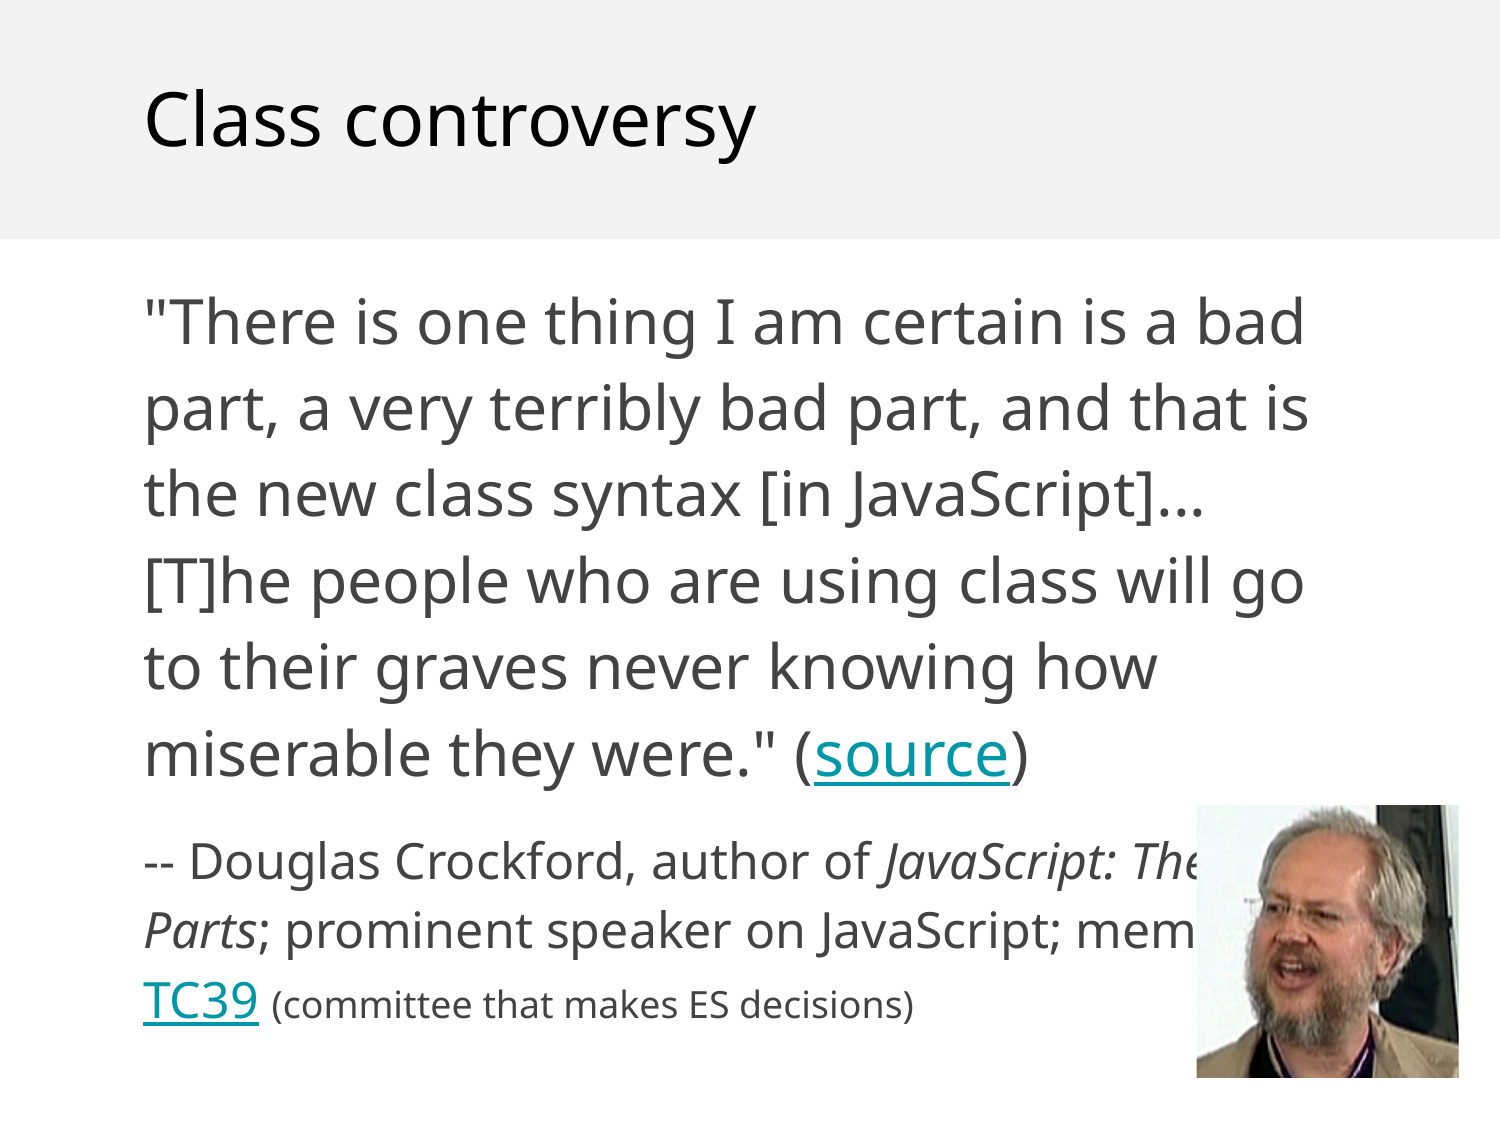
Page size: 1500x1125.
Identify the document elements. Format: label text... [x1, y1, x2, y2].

picture [1196, 805, 1459, 1078]
title Class controversy [128, 56, 1372, 183]
list "There is one thing I am certain is a bad part, a very terribly bad part, and that is the new class syntax [in JavaScript]... [T]he people who are using class will go to their graves never knowing how miserable they were." (source) -- Douglas Crockford, author of JavaScript: The Good Parts; prominent speaker on JavaScript; member of TC39 (committee that makes ES decisions) [128, 255, 1372, 1004]
